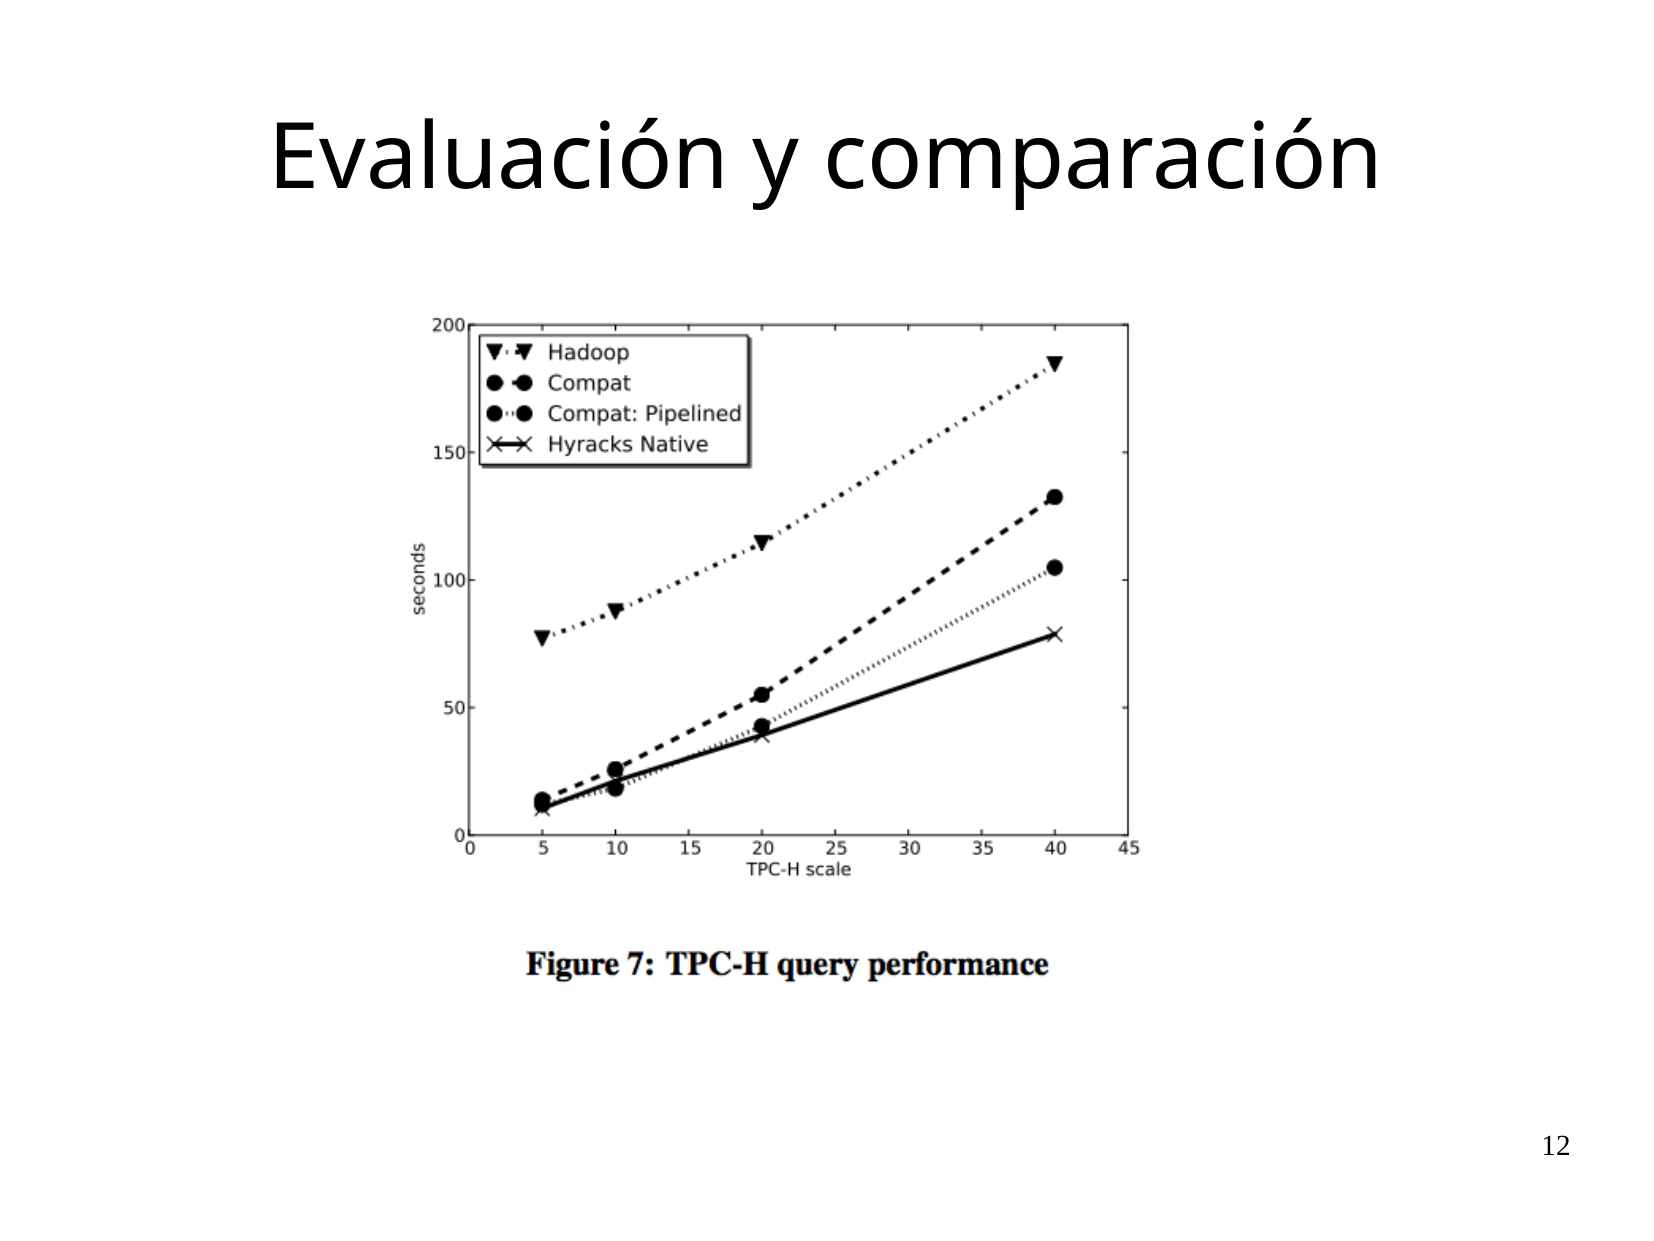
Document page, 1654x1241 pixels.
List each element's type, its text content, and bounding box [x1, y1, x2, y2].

title Evaluación y comparación [82, 49, 1571, 257]
picture [373, 290, 1186, 1010]
